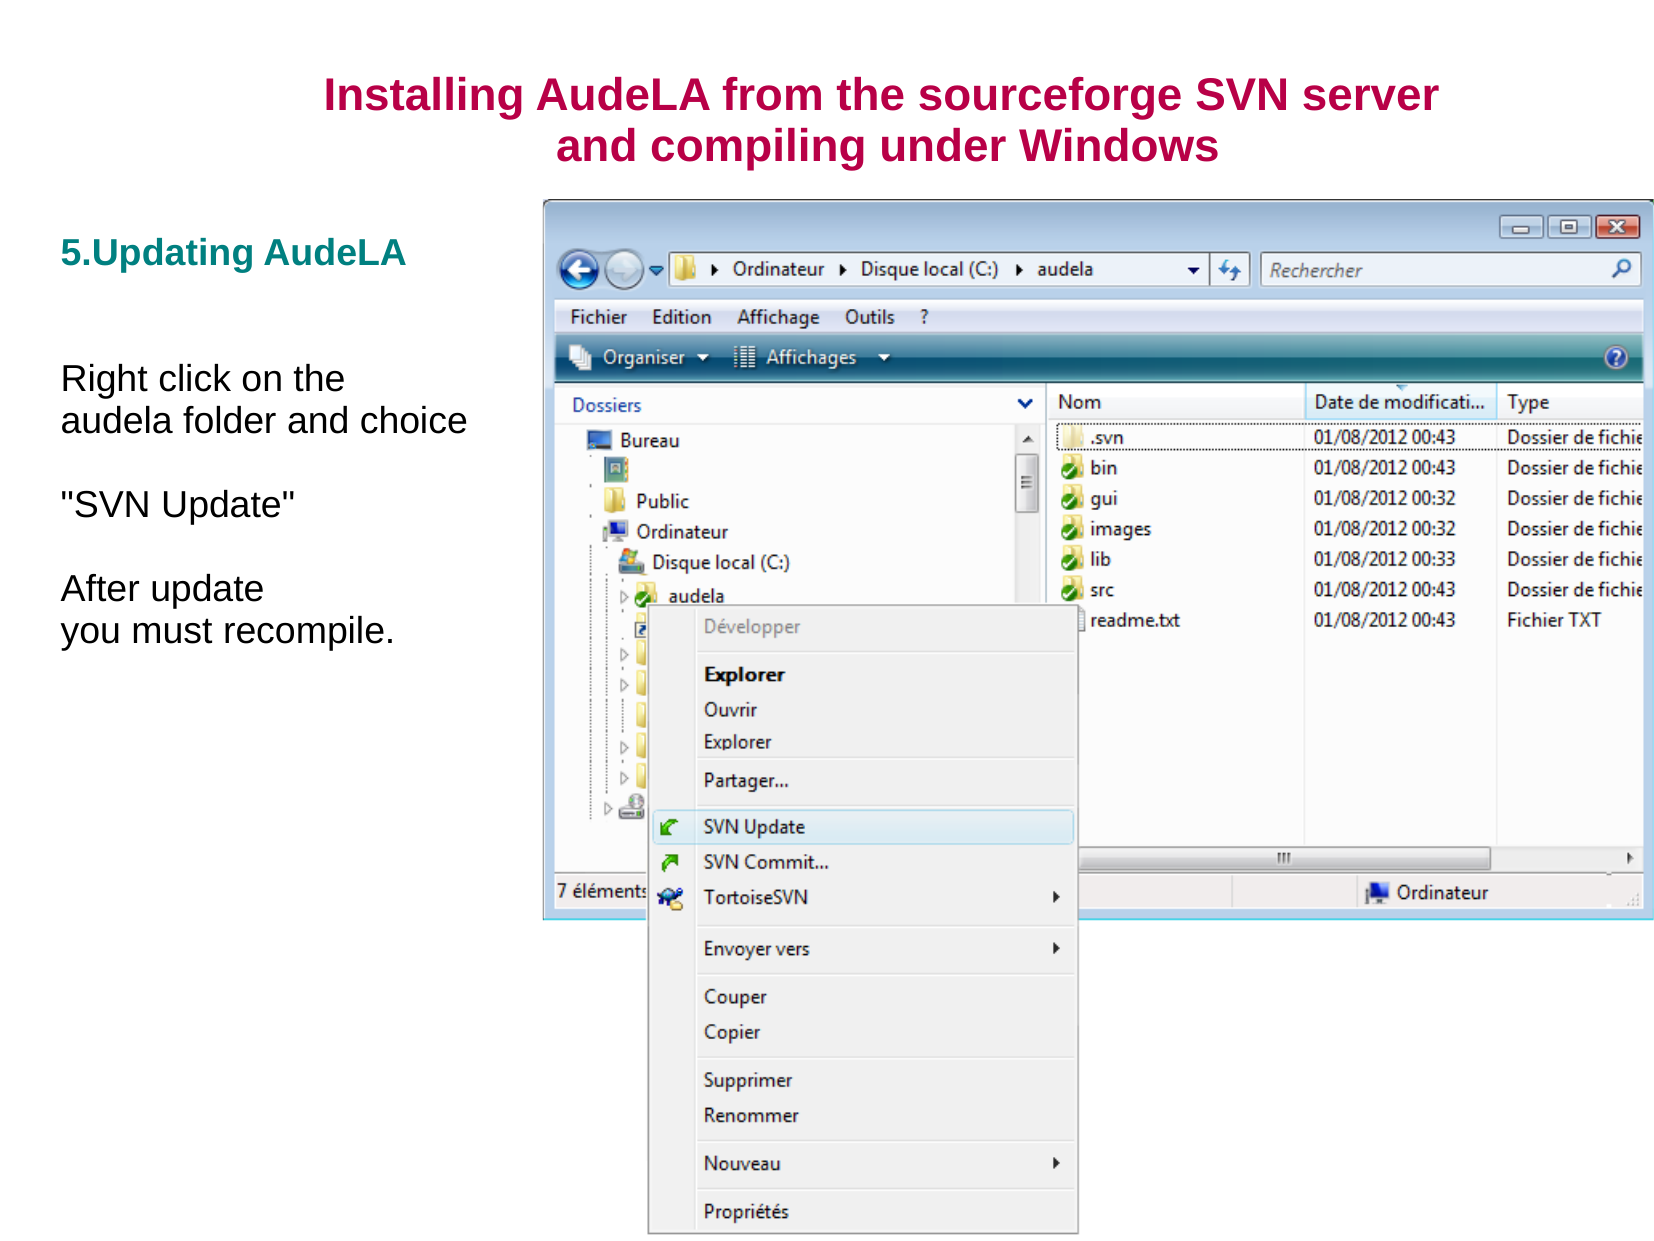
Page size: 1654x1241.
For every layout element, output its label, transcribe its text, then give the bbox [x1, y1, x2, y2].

text_box Installing AudeLA from the sourceforge SVN server and compiling under Windows [308, 61, 1468, 181]
text_box 5.Updating AudeLA Right click on the audela folder and choice "SVN Update" After update you must recompile. [45, 224, 483, 745]
picture [542, 199, 1654, 1241]
